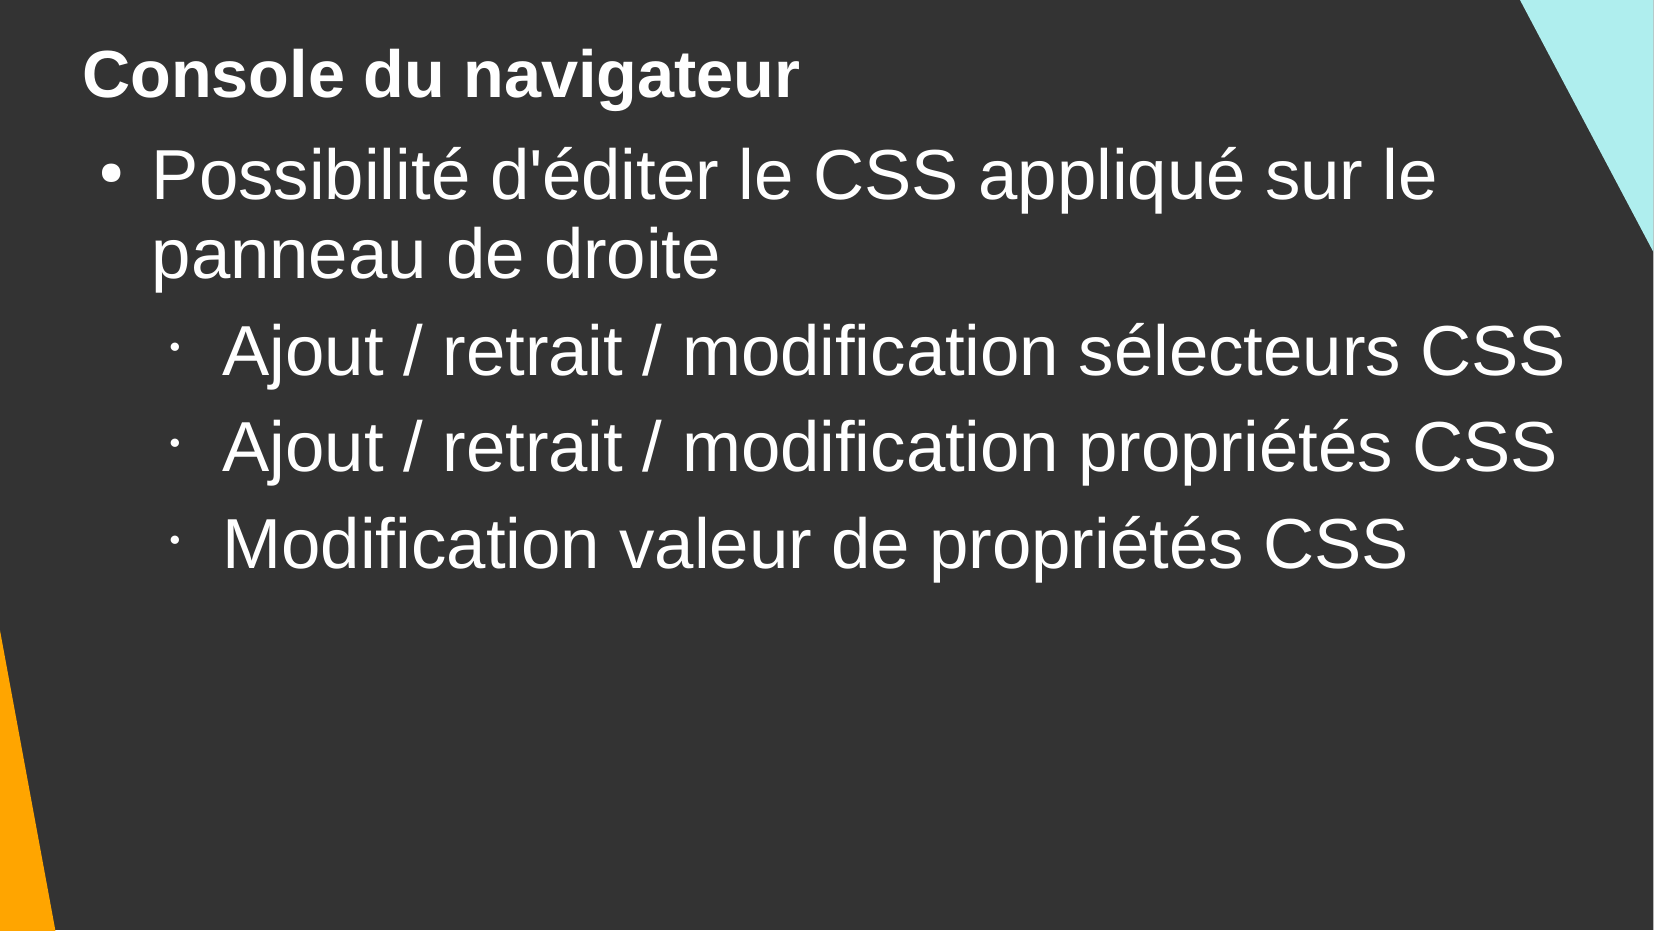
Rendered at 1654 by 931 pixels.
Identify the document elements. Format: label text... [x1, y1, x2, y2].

text_box [1520, 0, 1654, 254]
title Console du navigateur [82, 37, 1571, 114]
text_box [0, 630, 56, 931]
list Possibilité d'éditer le CSS appliqué sur le panneau de droite Ajout / retrait / modification sélecteurs CSS Ajout / retrait / modification propriétés CSS Modification valeur de propriétés CSS [80, 135, 1583, 851]
